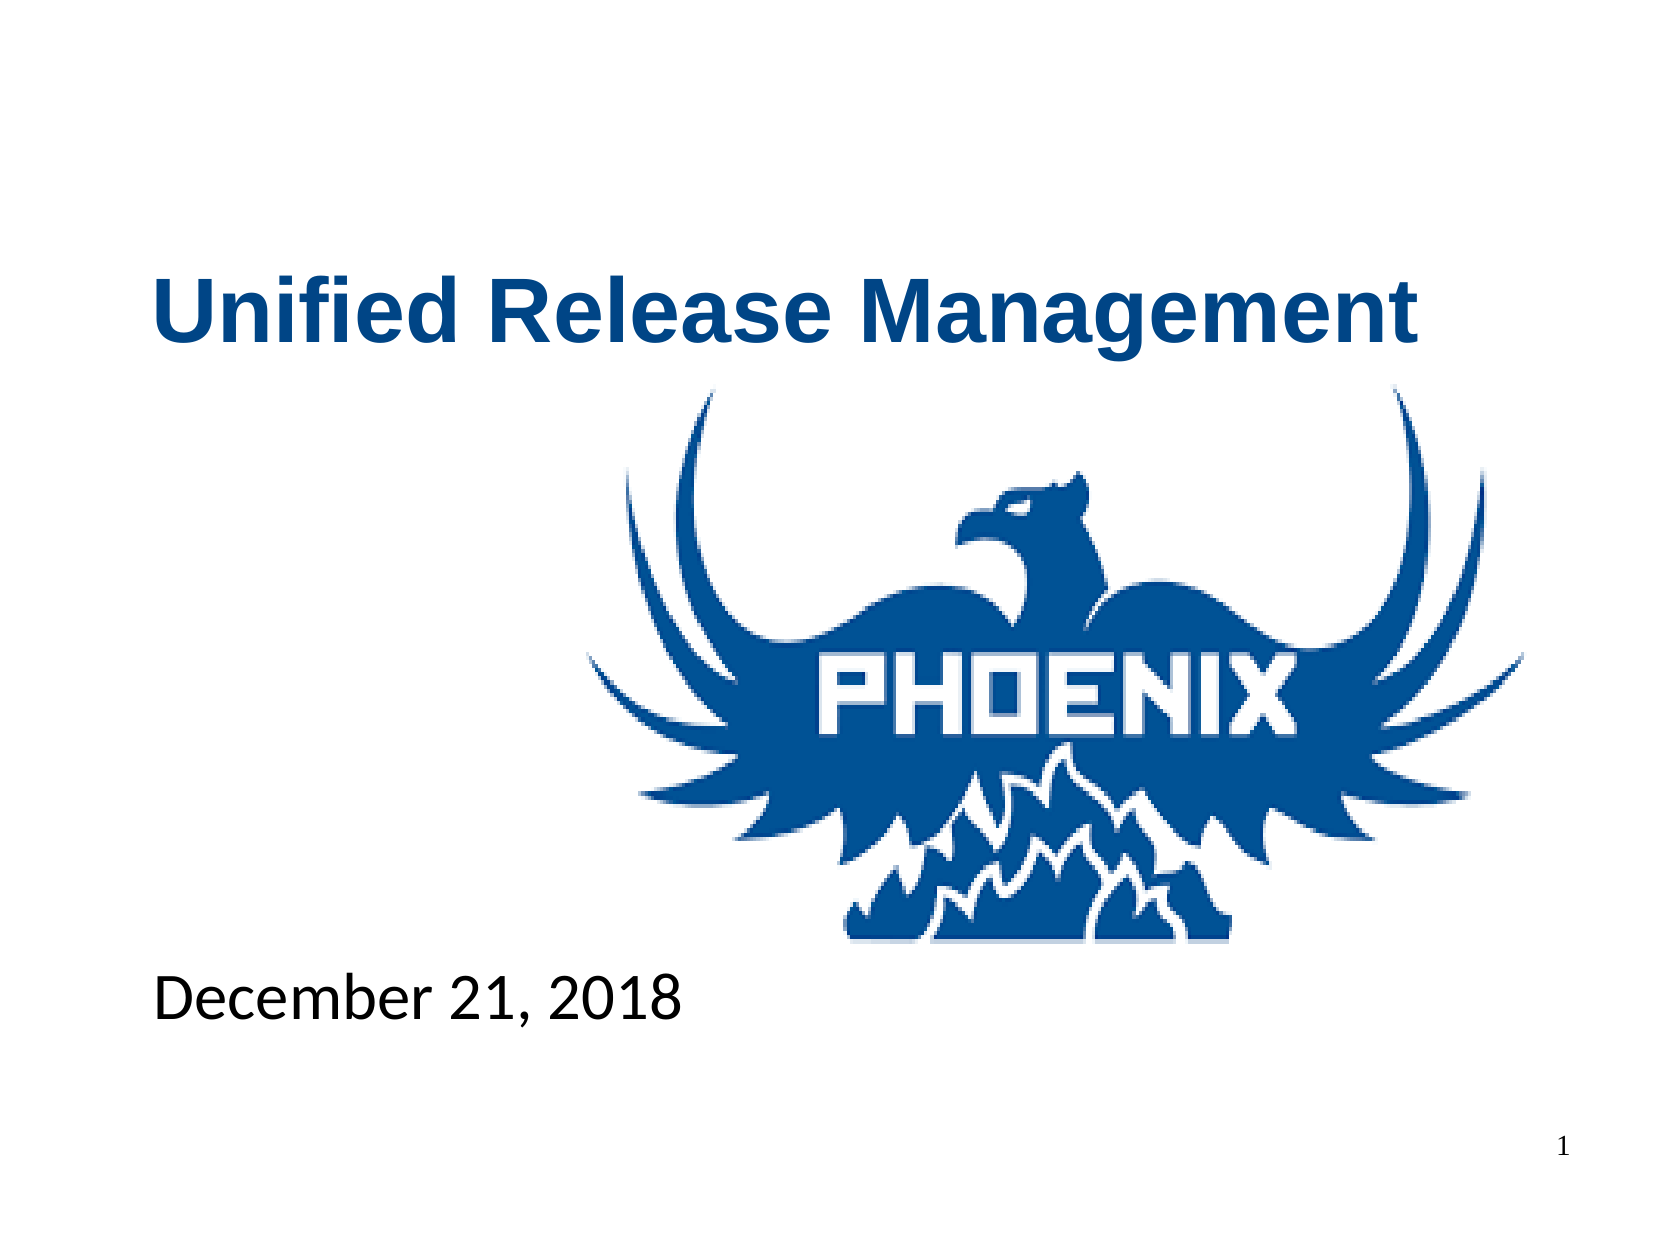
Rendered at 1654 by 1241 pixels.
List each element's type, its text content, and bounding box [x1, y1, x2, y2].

list December 21, 2018 [82, 969, 745, 1164]
picture [555, 348, 1571, 981]
title Unified Release Management [106, 259, 1465, 568]
